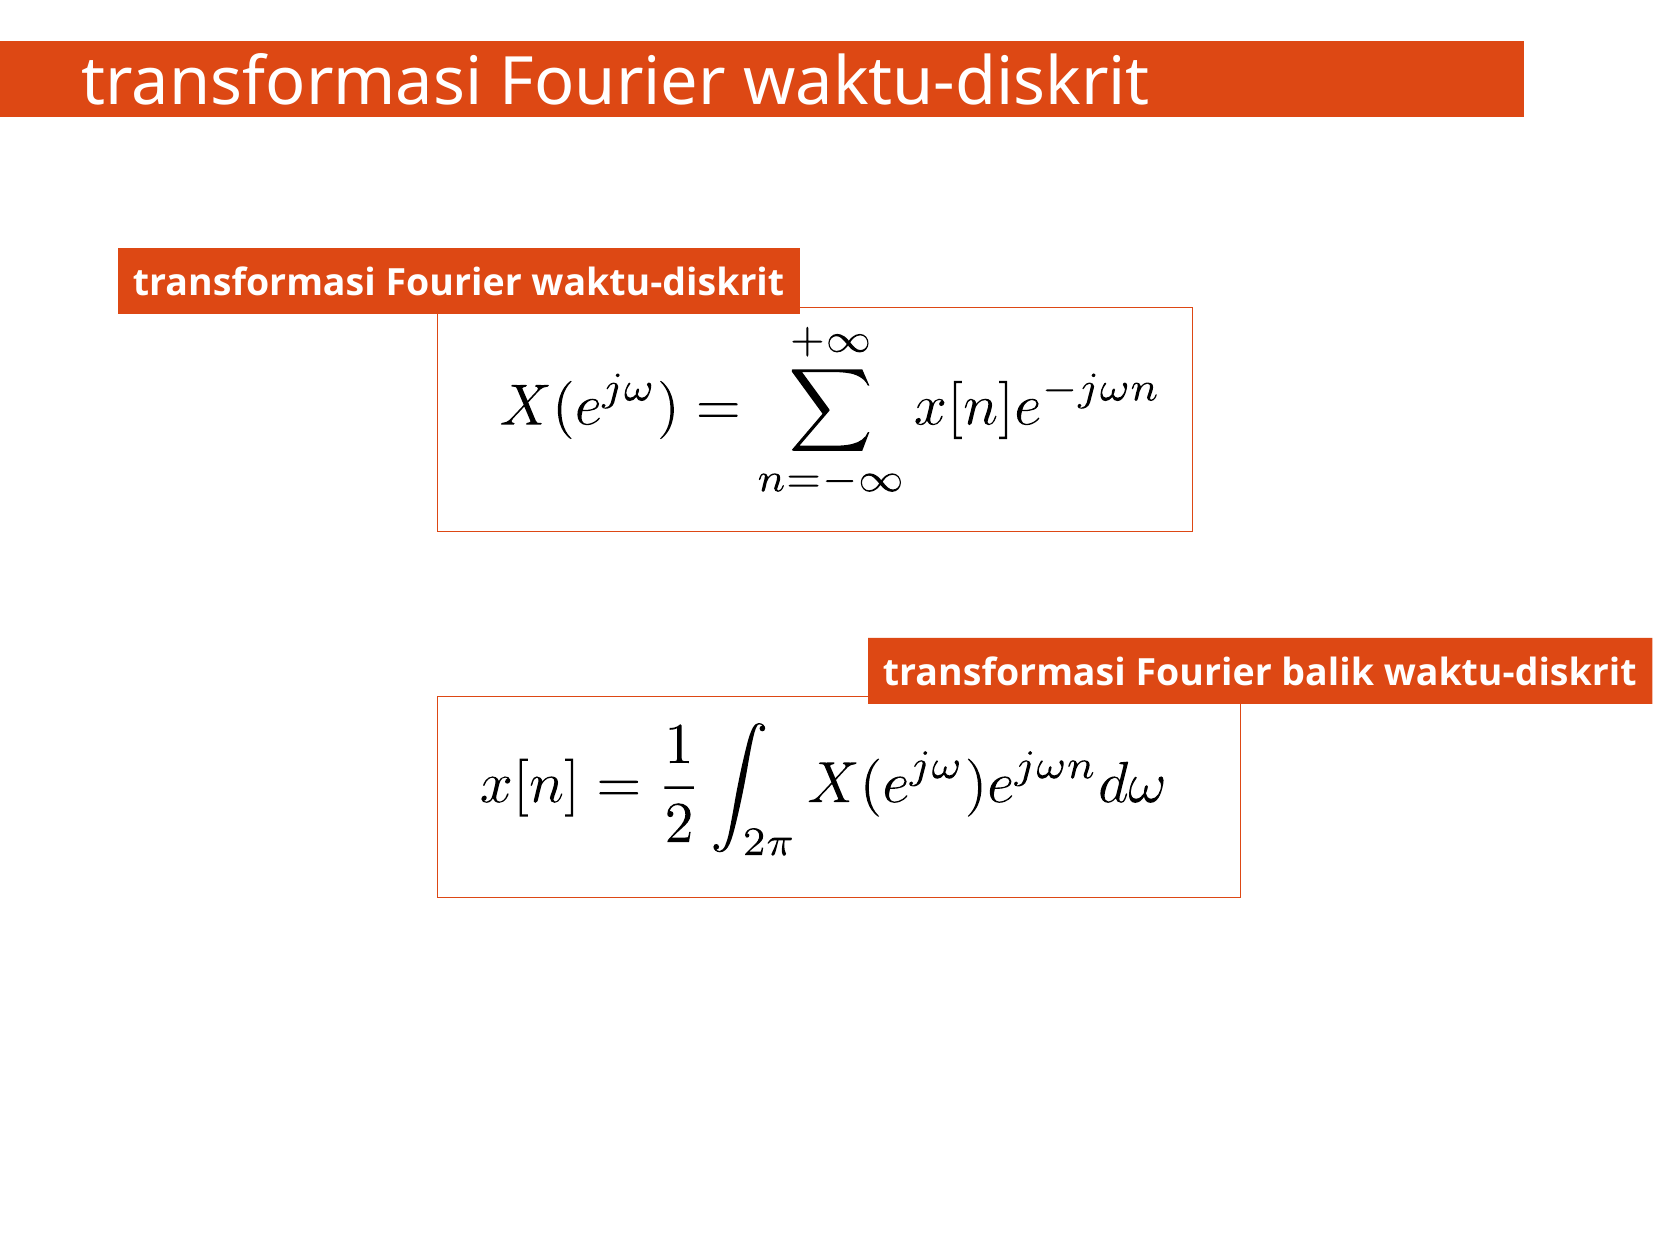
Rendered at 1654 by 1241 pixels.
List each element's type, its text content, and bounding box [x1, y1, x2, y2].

text_box transformasi Fourier waktu-diskrit [81, 41, 1440, 117]
text_box transformasi Fourier waktu-diskrit [118, 248, 763, 306]
text_box [0, 41, 81, 117]
text_box [479, 723, 1167, 856]
text_box transformasi Fourier balik waktu-diskrit [868, 637, 1608, 696]
text_box [1440, 41, 1524, 117]
text_box [499, 326, 1159, 497]
